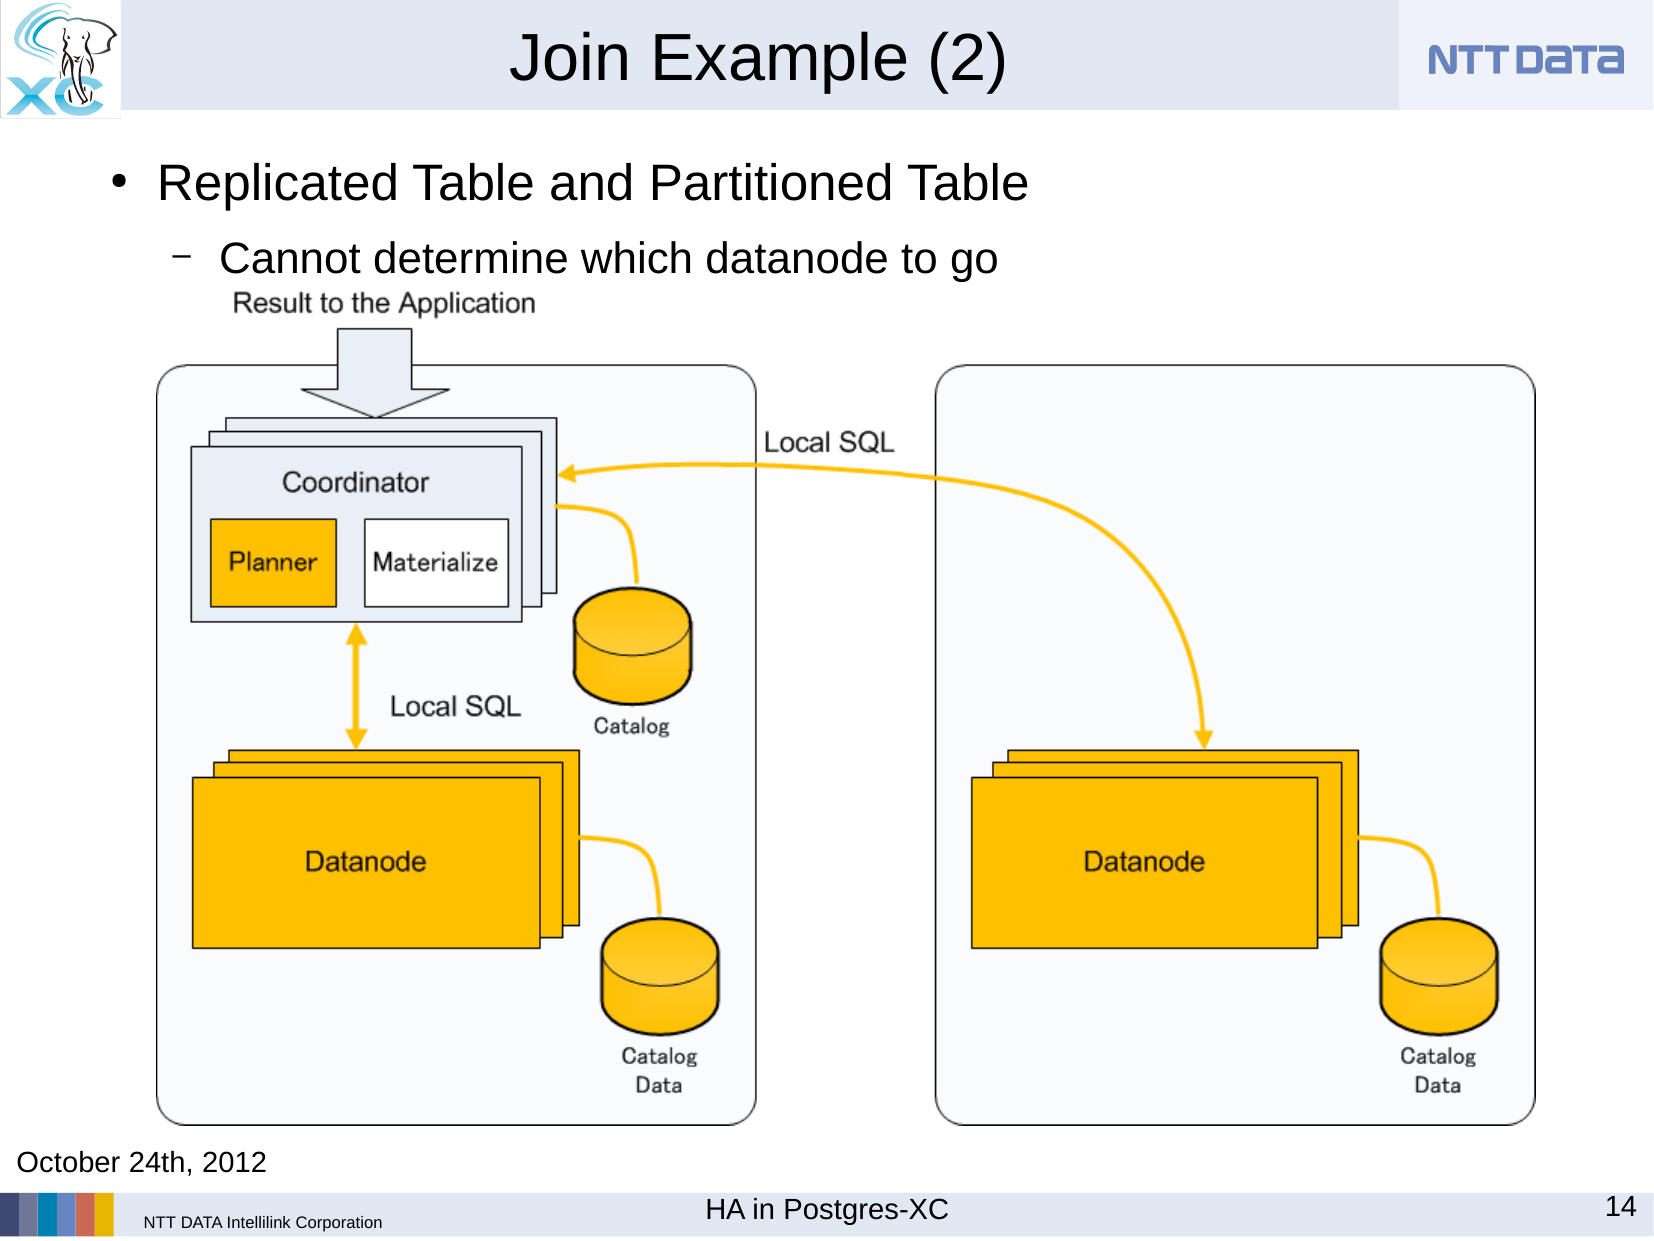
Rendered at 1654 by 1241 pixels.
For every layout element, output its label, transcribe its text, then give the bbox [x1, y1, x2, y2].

picture [0, 0, 121, 119]
picture [1429, 45, 1624, 74]
list Replicated Table and Partitioned Table Cannot determine which datanode to go [94, 153, 1583, 284]
title Join Example (2) [120, 3, 1399, 110]
picture [156, 283, 1536, 1126]
